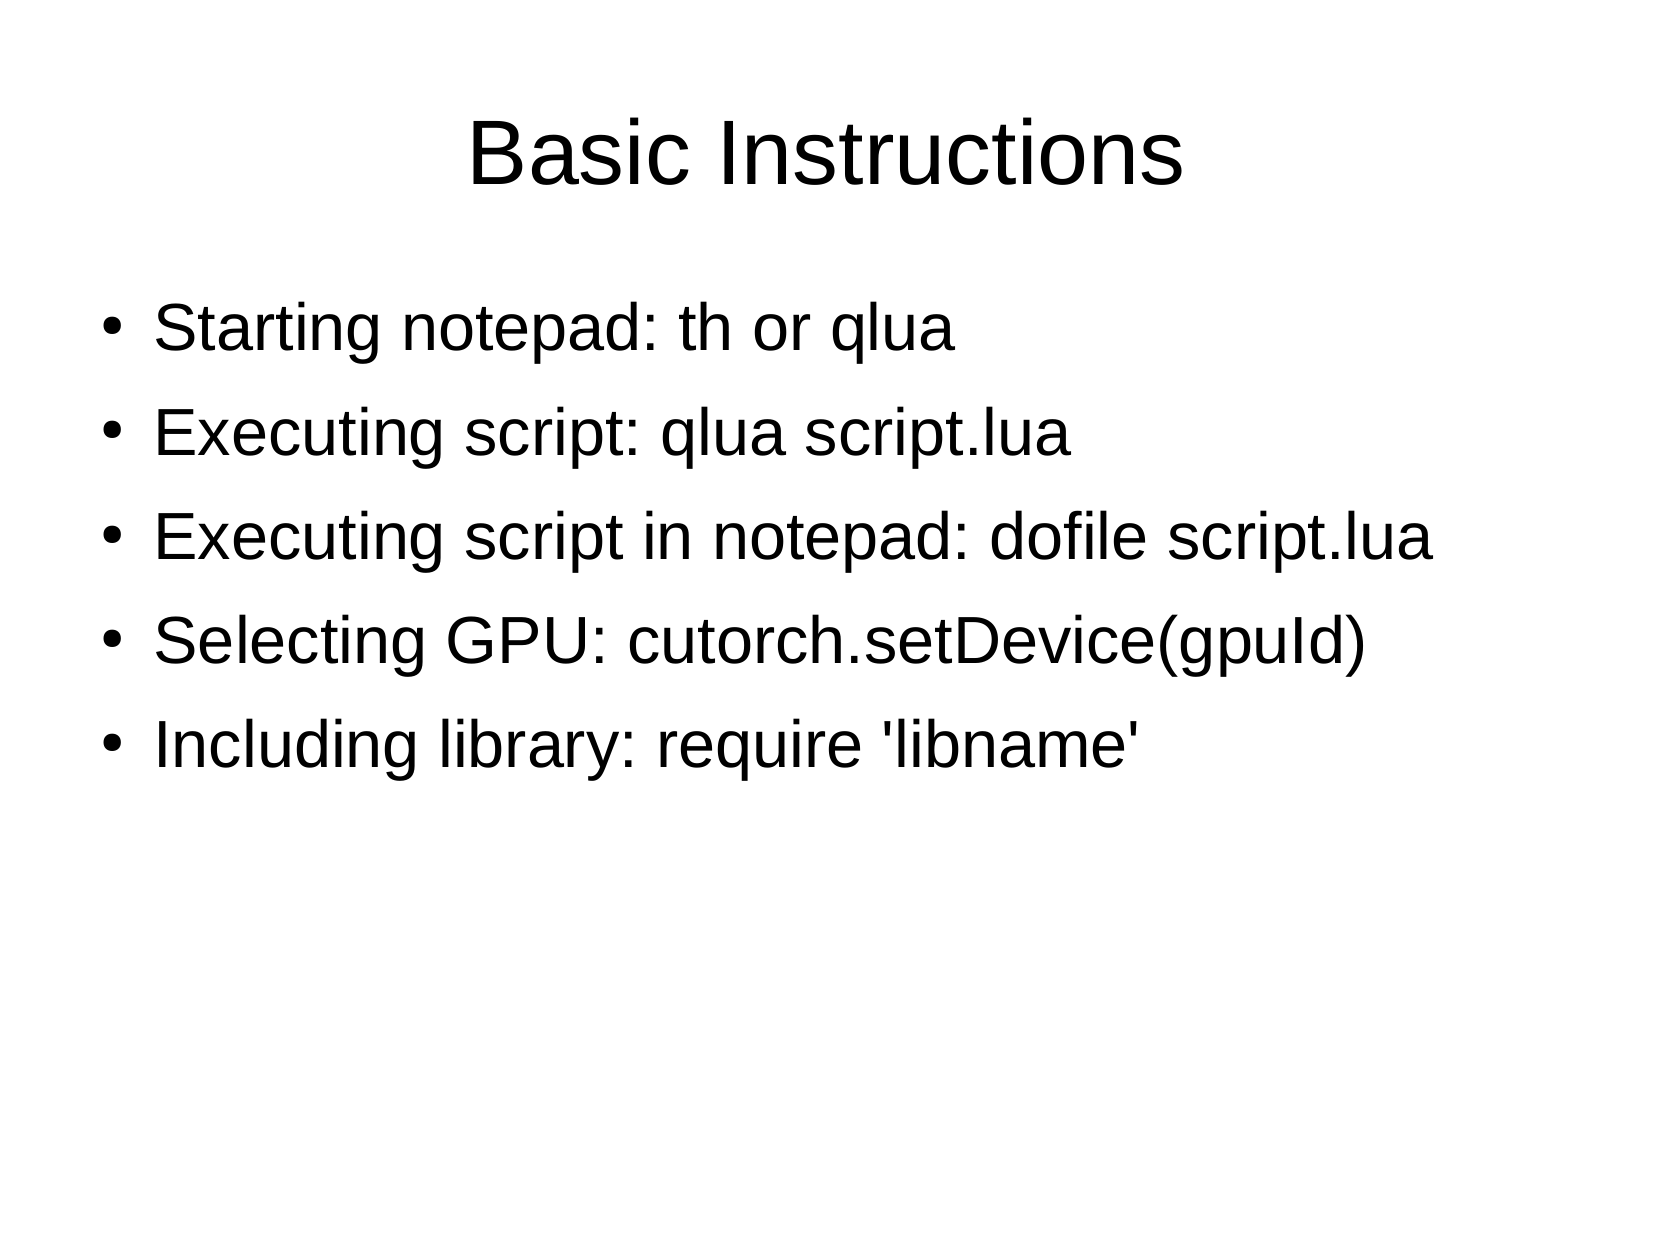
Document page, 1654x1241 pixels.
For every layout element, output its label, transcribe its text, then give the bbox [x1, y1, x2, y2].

title Basic Instructions [82, 49, 1571, 257]
list Starting notepad: th or qlua Executing script: qlua script.lua Executing script in notepad: dofile script.lua Selecting GPU: cutorch.setDevice(gpuId) Including library: require 'libname' [82, 290, 1571, 1010]
